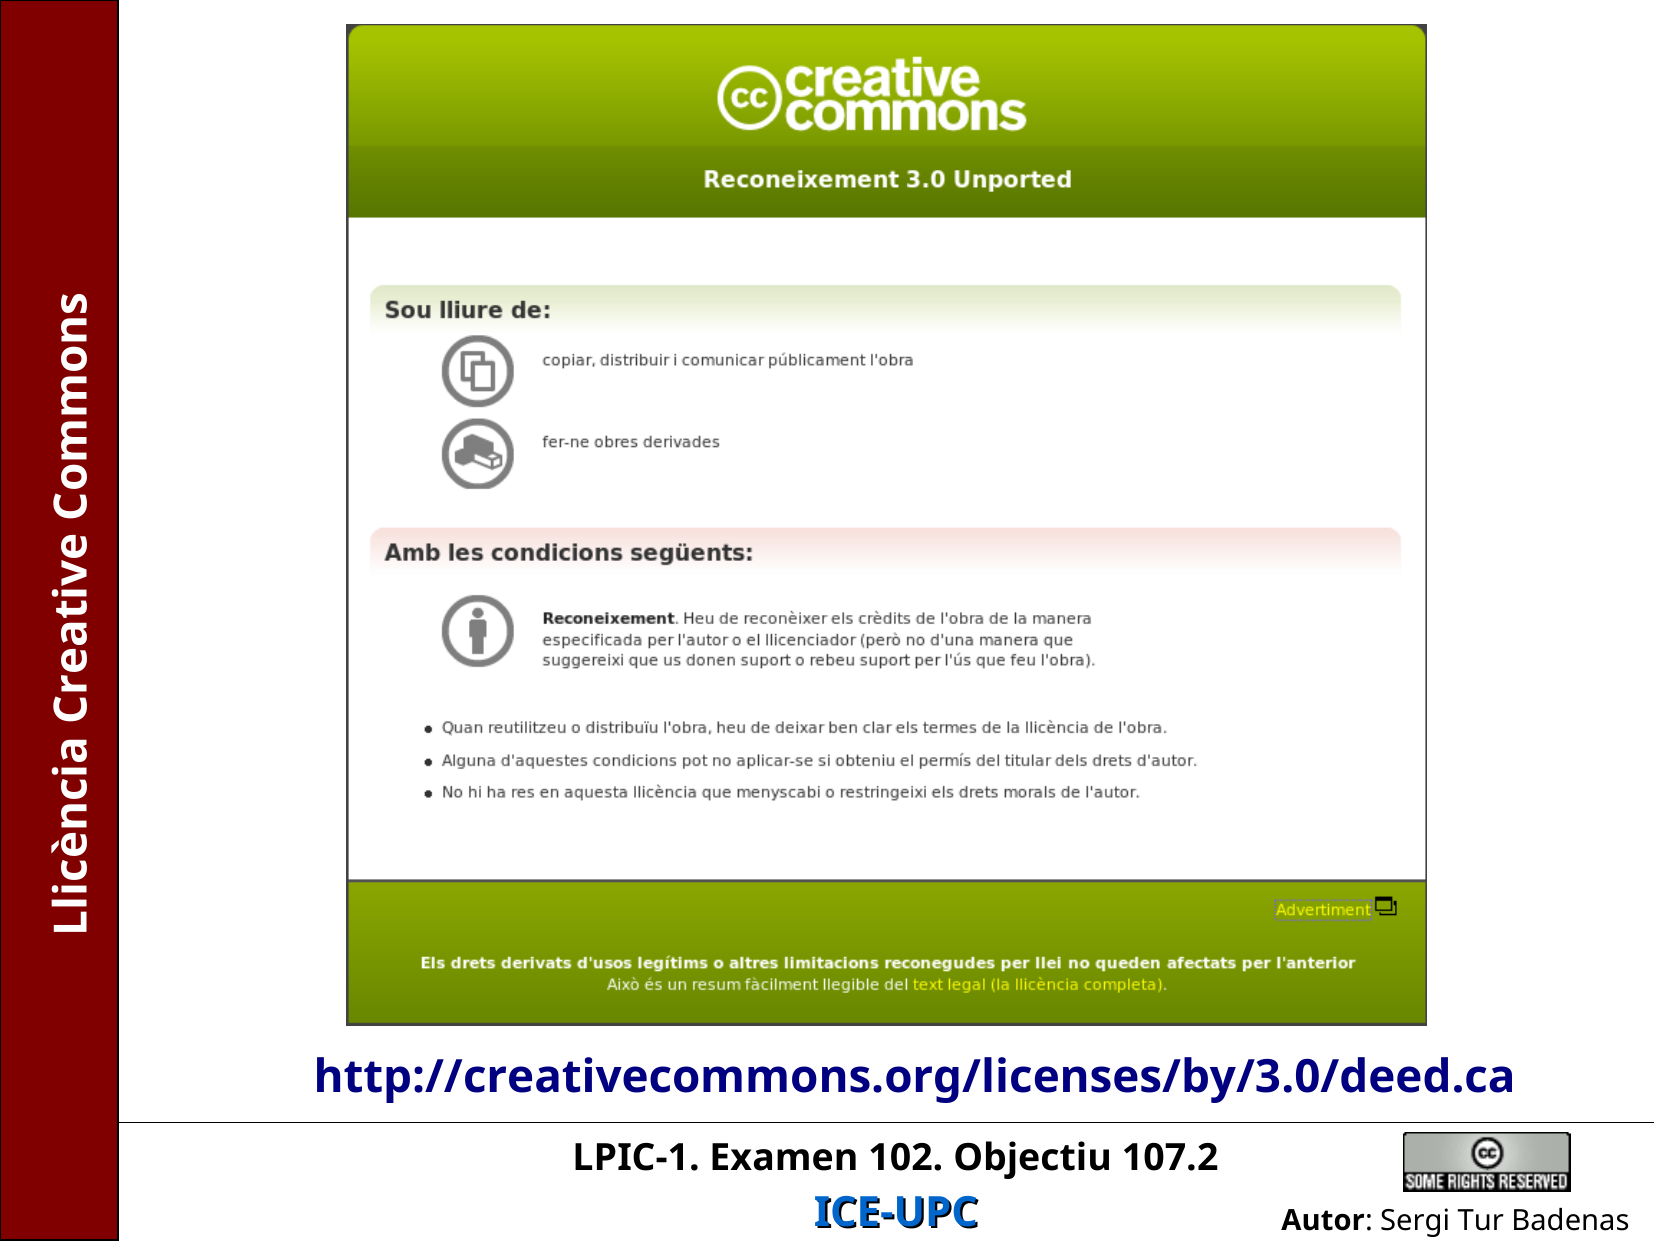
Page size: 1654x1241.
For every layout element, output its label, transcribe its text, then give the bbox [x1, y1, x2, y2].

text_box http://creativecommons.org/licenses/by/3.0/deed.ca [298, 1036, 1583, 1111]
picture [346, 24, 1427, 1026]
picture [1403, 1132, 1571, 1192]
